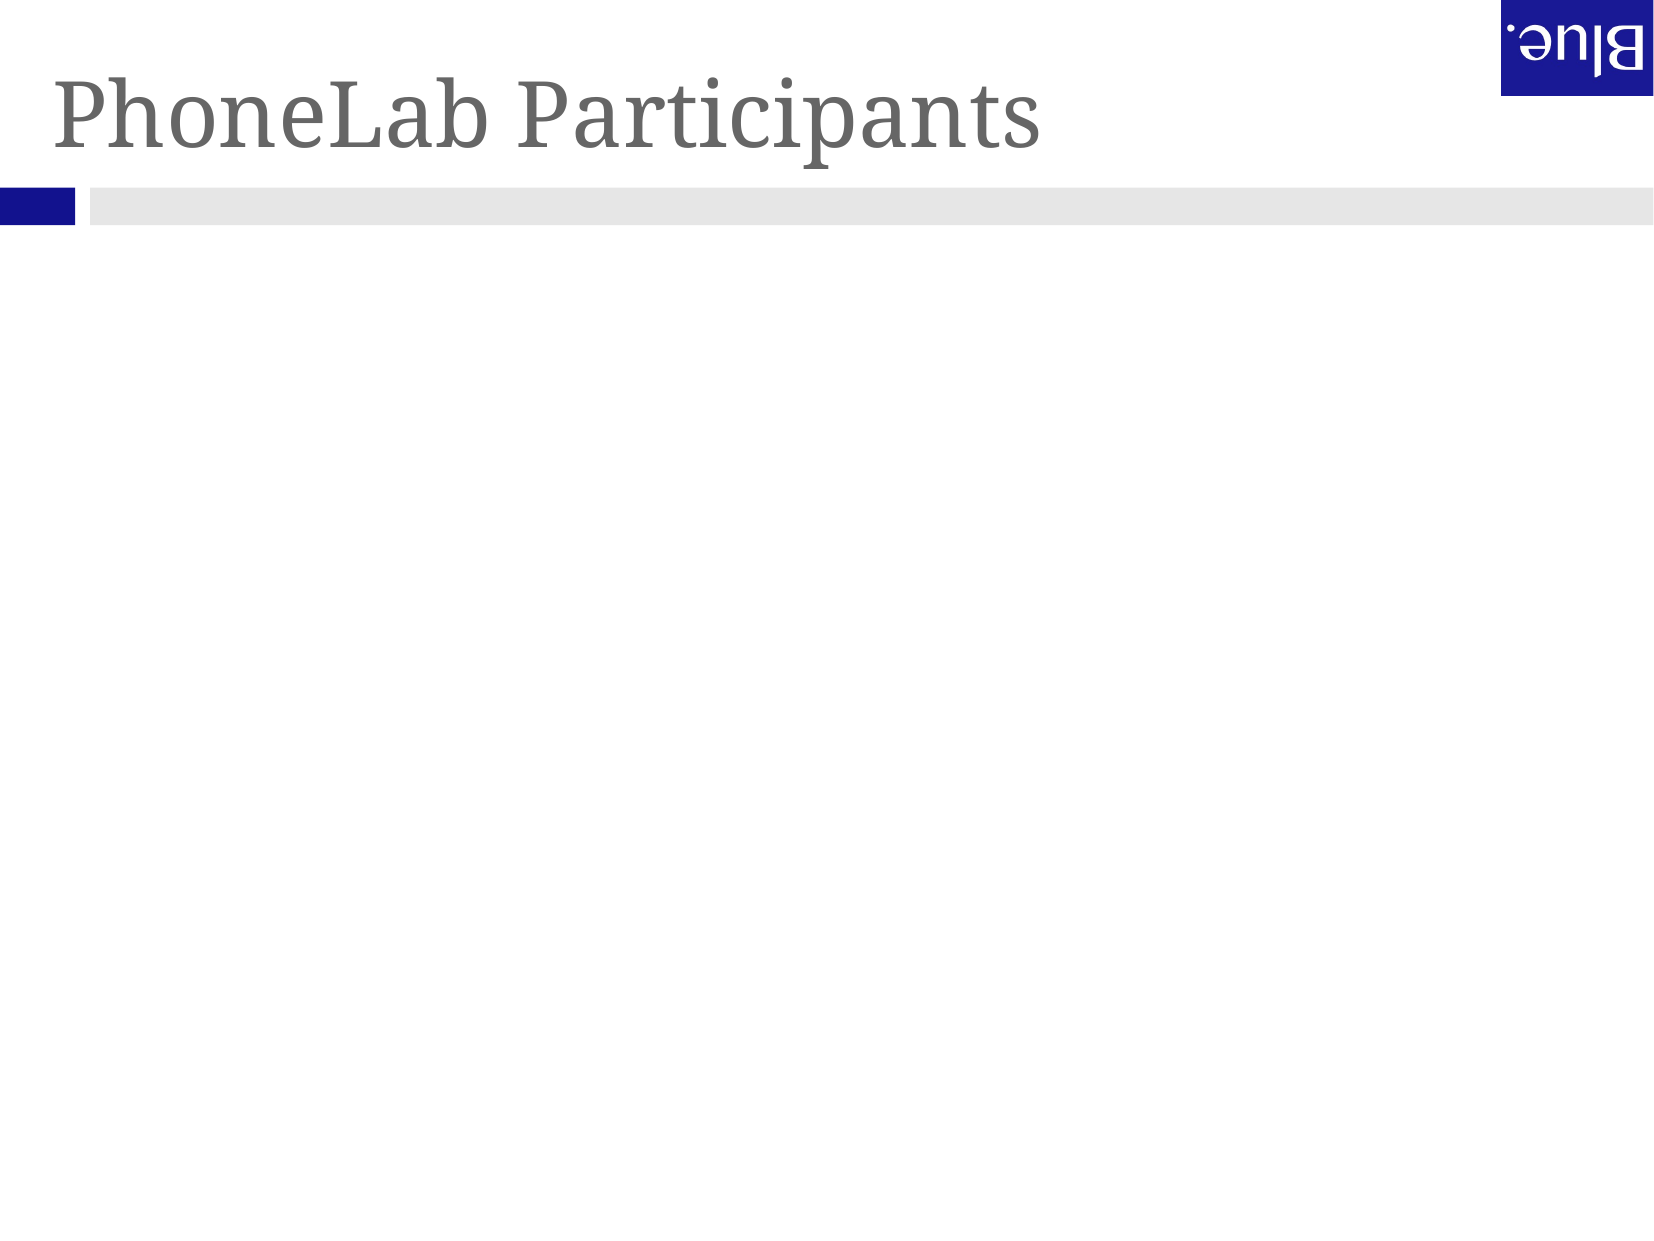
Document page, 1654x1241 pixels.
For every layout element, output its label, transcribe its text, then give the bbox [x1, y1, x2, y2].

title PhoneLab Participants [37, 37, 1613, 188]
picture [1501, 0, 1654, 96]
